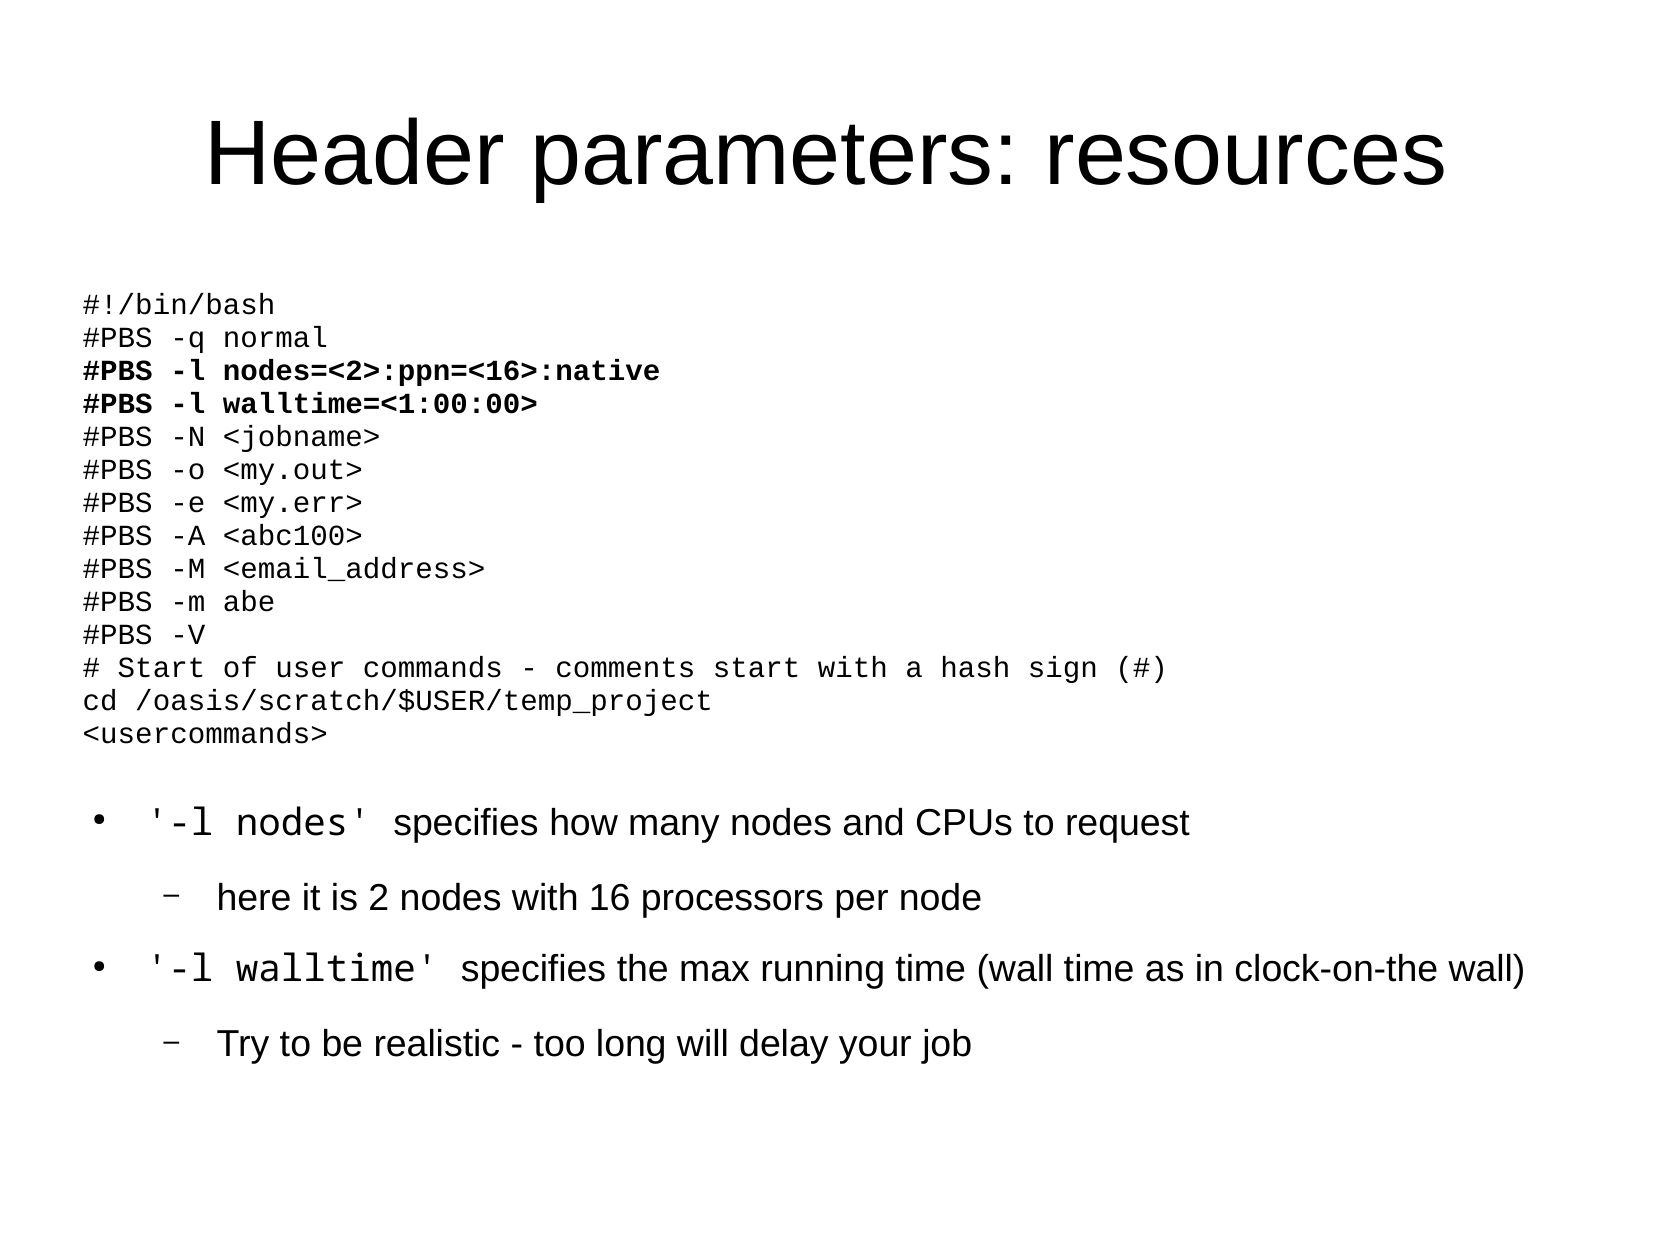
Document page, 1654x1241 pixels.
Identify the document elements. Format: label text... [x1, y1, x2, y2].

list '-l nodes' specifies how many nodes and CPUs to request here it is 2 nodes with 16 processors per node '-l walltime' specifies the max running time (wall time as in clock-on-the wall) Try to be realistic - too long will delay your job [74, 795, 1530, 1141]
list #!/bin/bash #PBS -q normal #PBS -l nodes=<2>:ppn=<16>:native #PBS -l walltime=<1:00:00> #PBS -N <jobname> #PBS -o <my.out> #PBS -e <my.err> #PBS -A <abc100> #PBS -M <email_address> #PBS -m abe #PBS -V # Start of user commands - comments start with a hash sign (#) cd /oasis/scratch/$USER/temp_project <usercommands> [82, 290, 1538, 781]
title Header parameters: resources [82, 49, 1571, 257]
